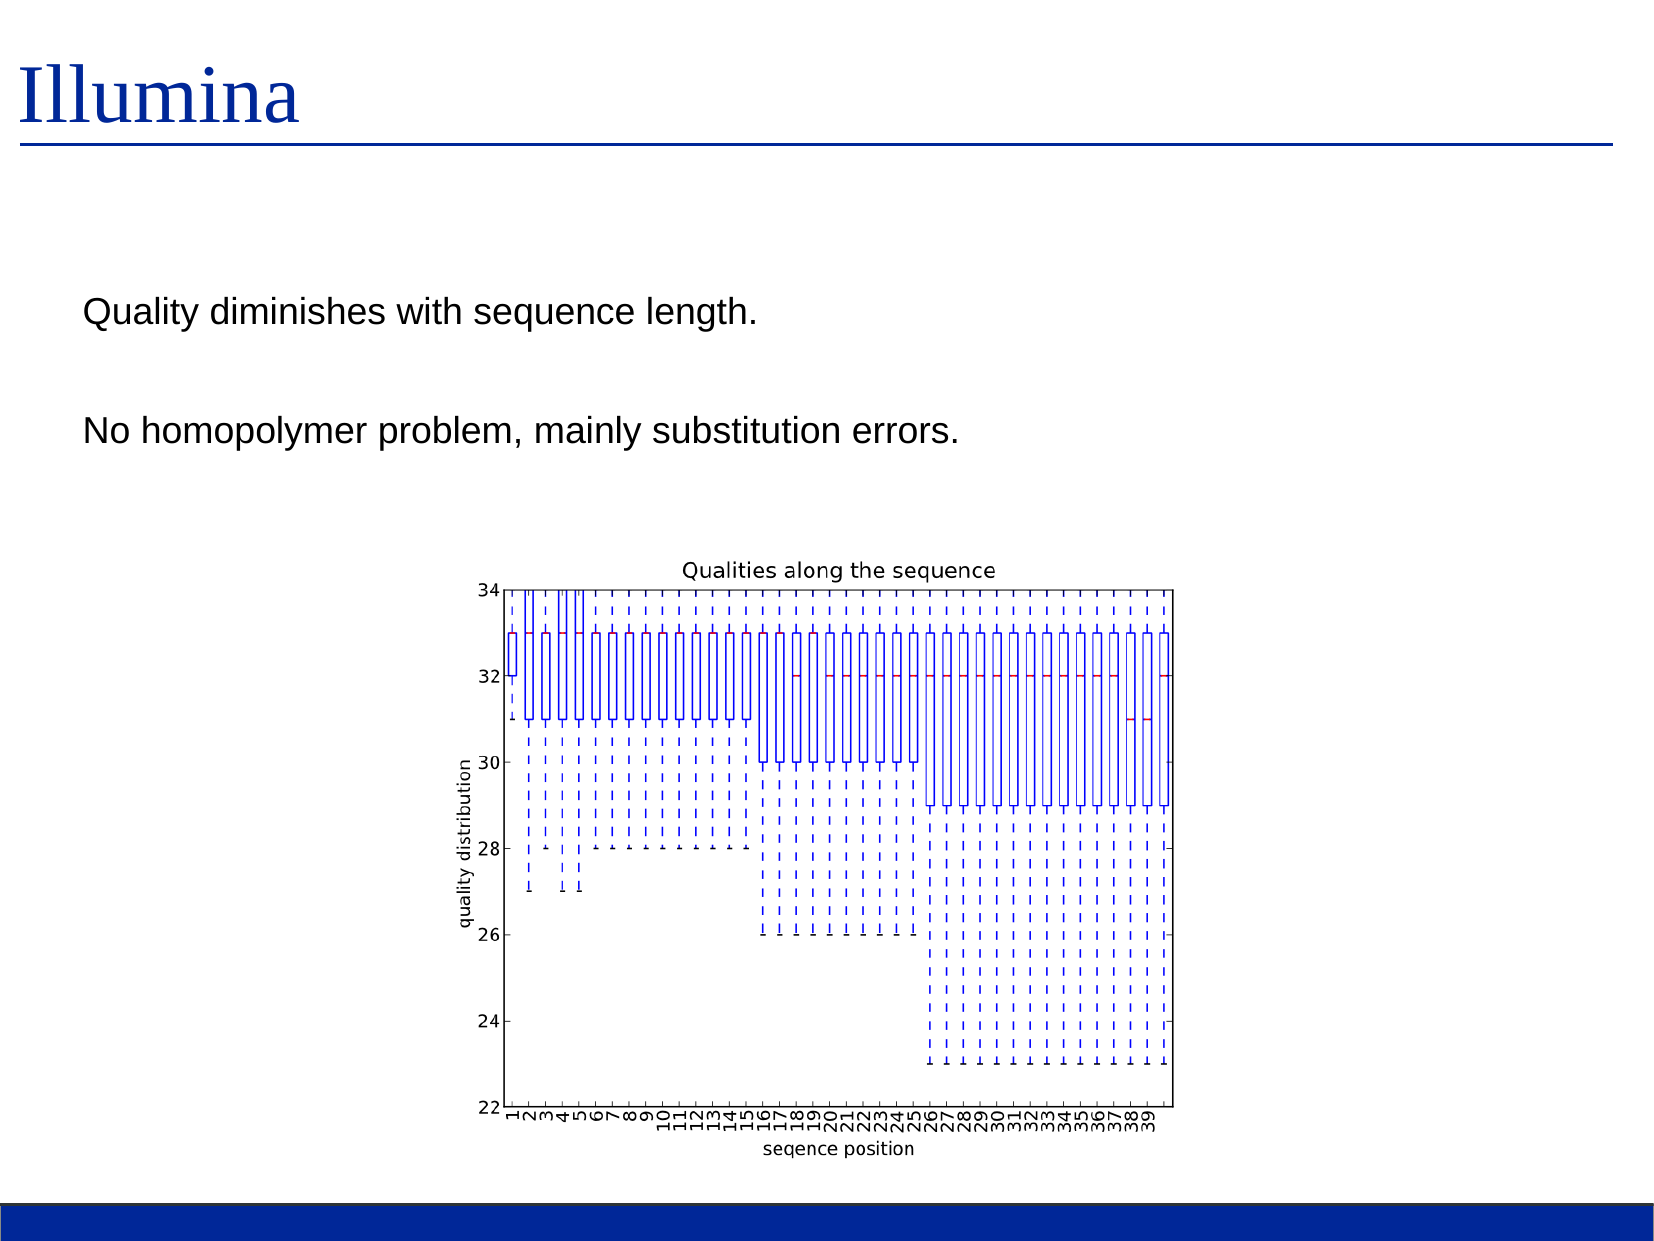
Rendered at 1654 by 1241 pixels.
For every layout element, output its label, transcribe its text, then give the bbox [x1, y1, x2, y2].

title Illumina [17, 0, 1589, 198]
list Quality diminishes with sequence length. No homopolymer problem, mainly substitution errors. [82, 290, 1571, 1109]
picture [395, 524, 1259, 1172]
